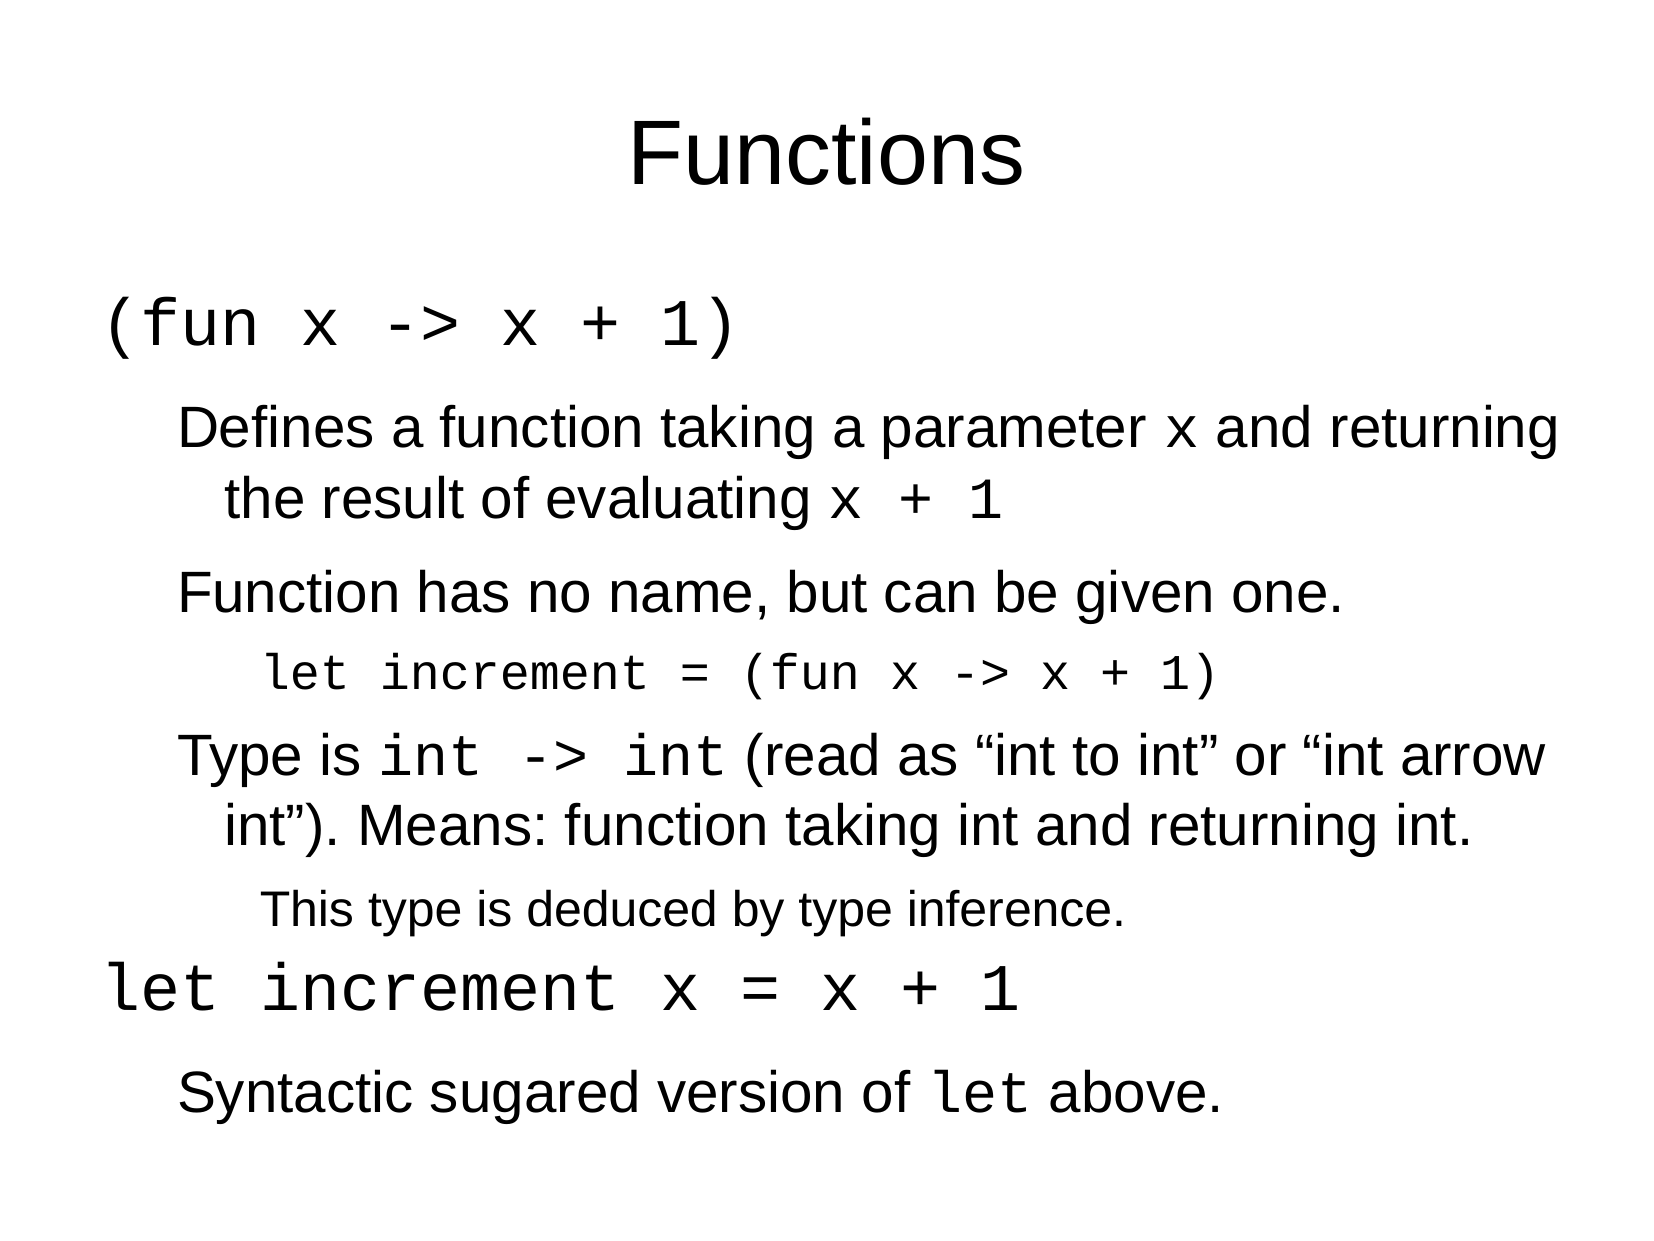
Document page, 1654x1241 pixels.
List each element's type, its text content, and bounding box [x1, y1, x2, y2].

title Functions [82, 56, 1571, 250]
list (fun x -> x + 1) Defines a function taking a parameter x and returning the result of evaluating x + 1 Function has no name, but can be given one. let increment = (fun x -> x + 1) Type is int -> int (read as “int to int” or “int arrow int”). Means: function taking int and returning int. This type is deduced by type inference. let increment x = x + 1 Syntactic sugared version of let above. [82, 290, 1571, 1184]
